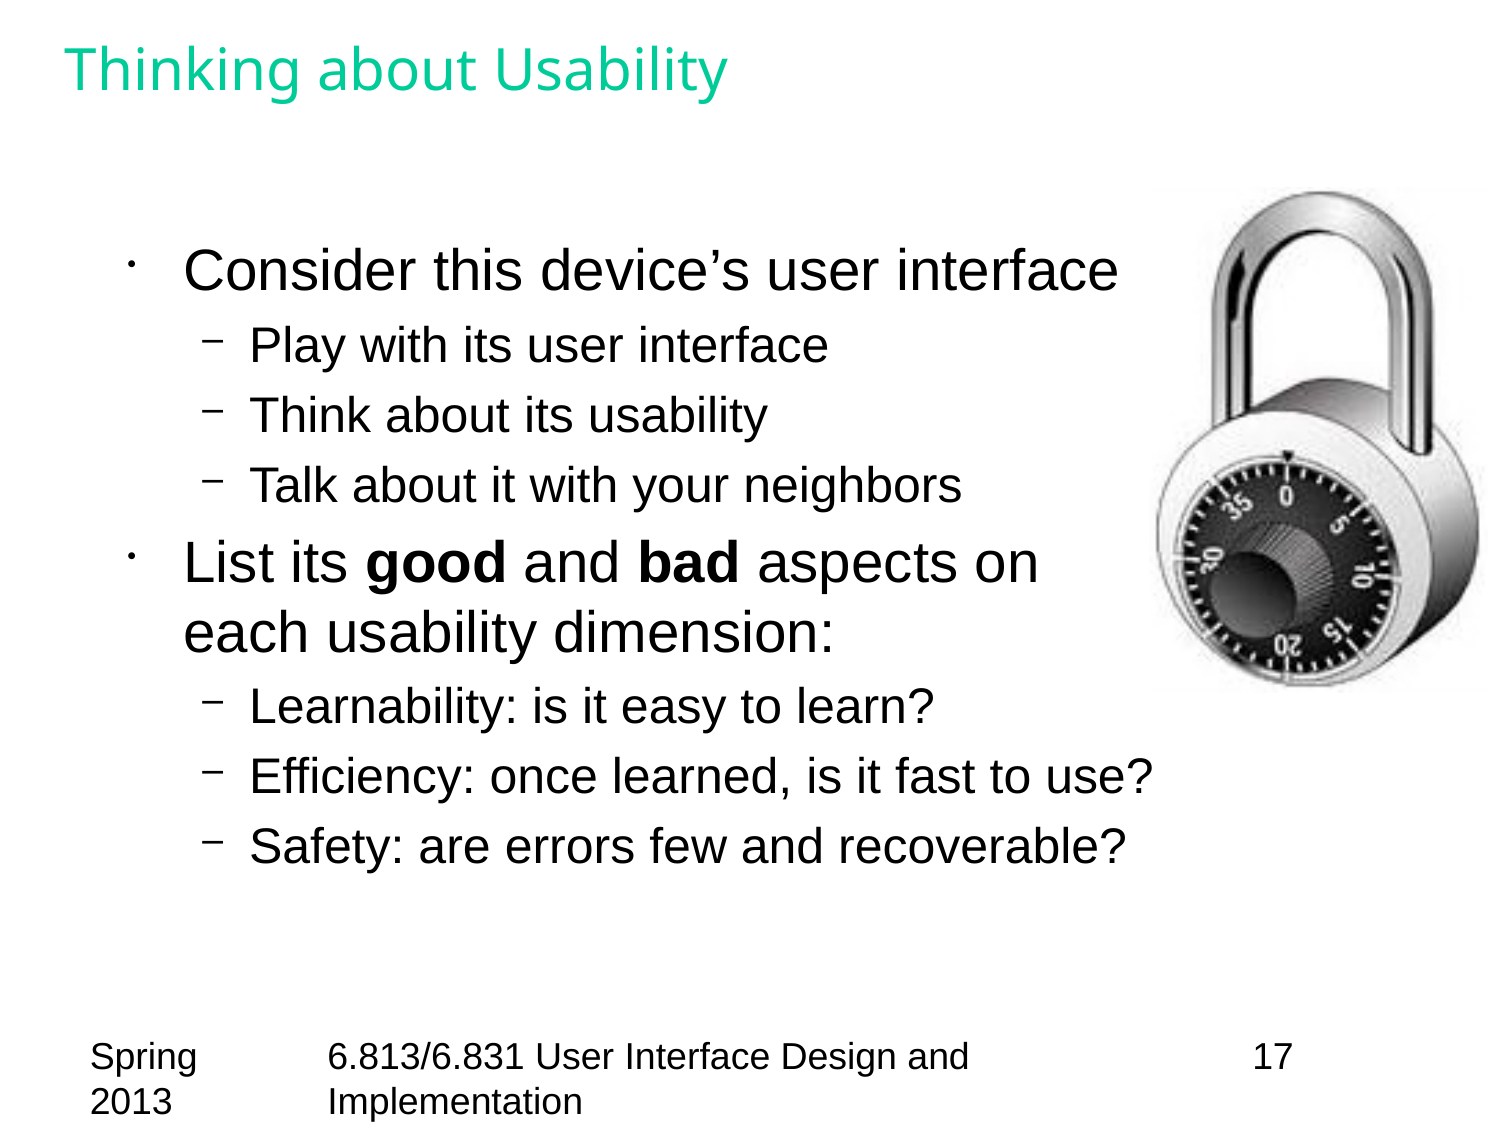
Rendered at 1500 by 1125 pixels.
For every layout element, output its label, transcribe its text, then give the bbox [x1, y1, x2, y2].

footer 6.813/6.831 User Interface Design and Implementation [312, 1024, 1225, 1103]
slide_number <number> [1237, 1024, 1425, 1103]
picture [1149, 187, 1488, 693]
slide_number Spring 2013 [75, 1024, 300, 1103]
list Consider this device’s user interface Play with its user interface Think about its usability Talk about it with your neighbors List its good and bad aspects on each usability dimension: Learnability: is it easy to learn? Efficiency: once learned, is it fast to use? Safety: are errors few and recoverable? [112, 224, 1388, 1000]
title Thinking about Usability [50, 24, 1438, 150]
